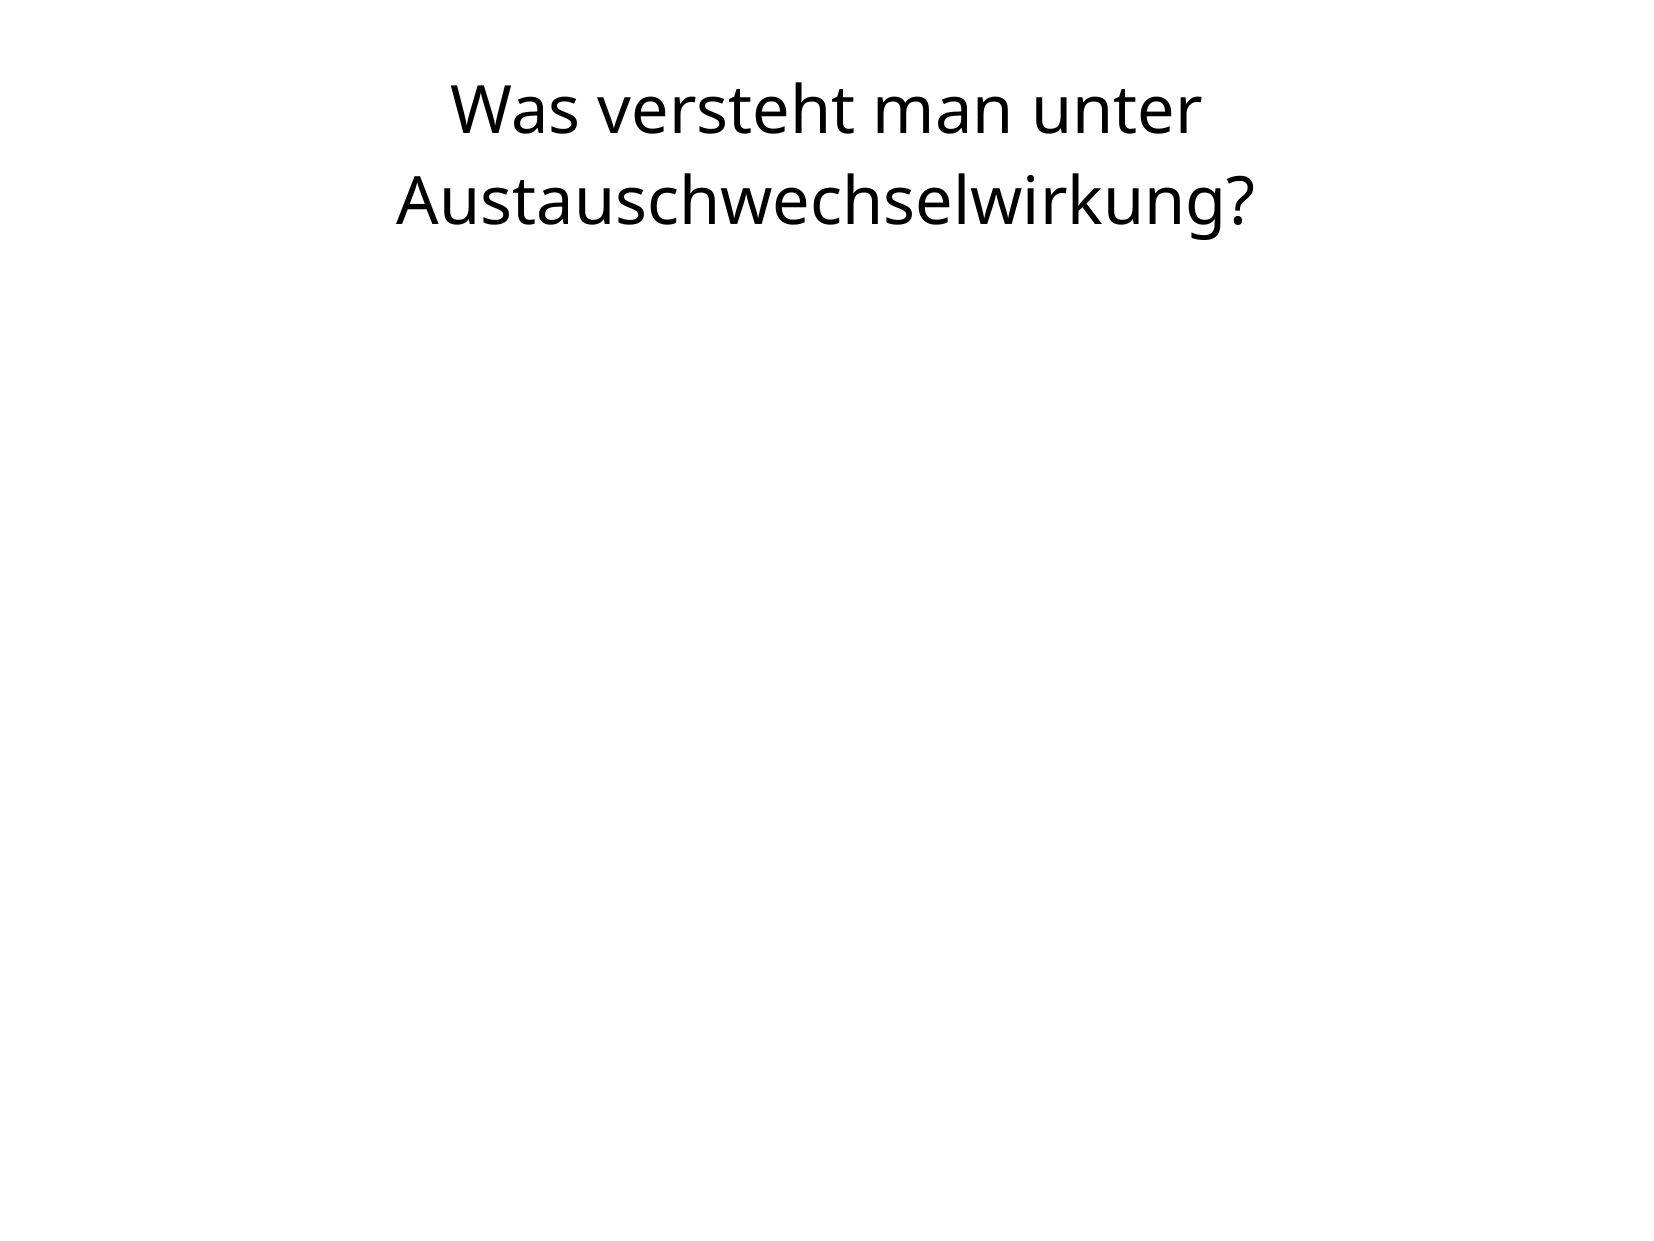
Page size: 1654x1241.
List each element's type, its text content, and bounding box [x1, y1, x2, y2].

title Was versteht man unter Austauschwechselwirkung? [82, 49, 1571, 257]
